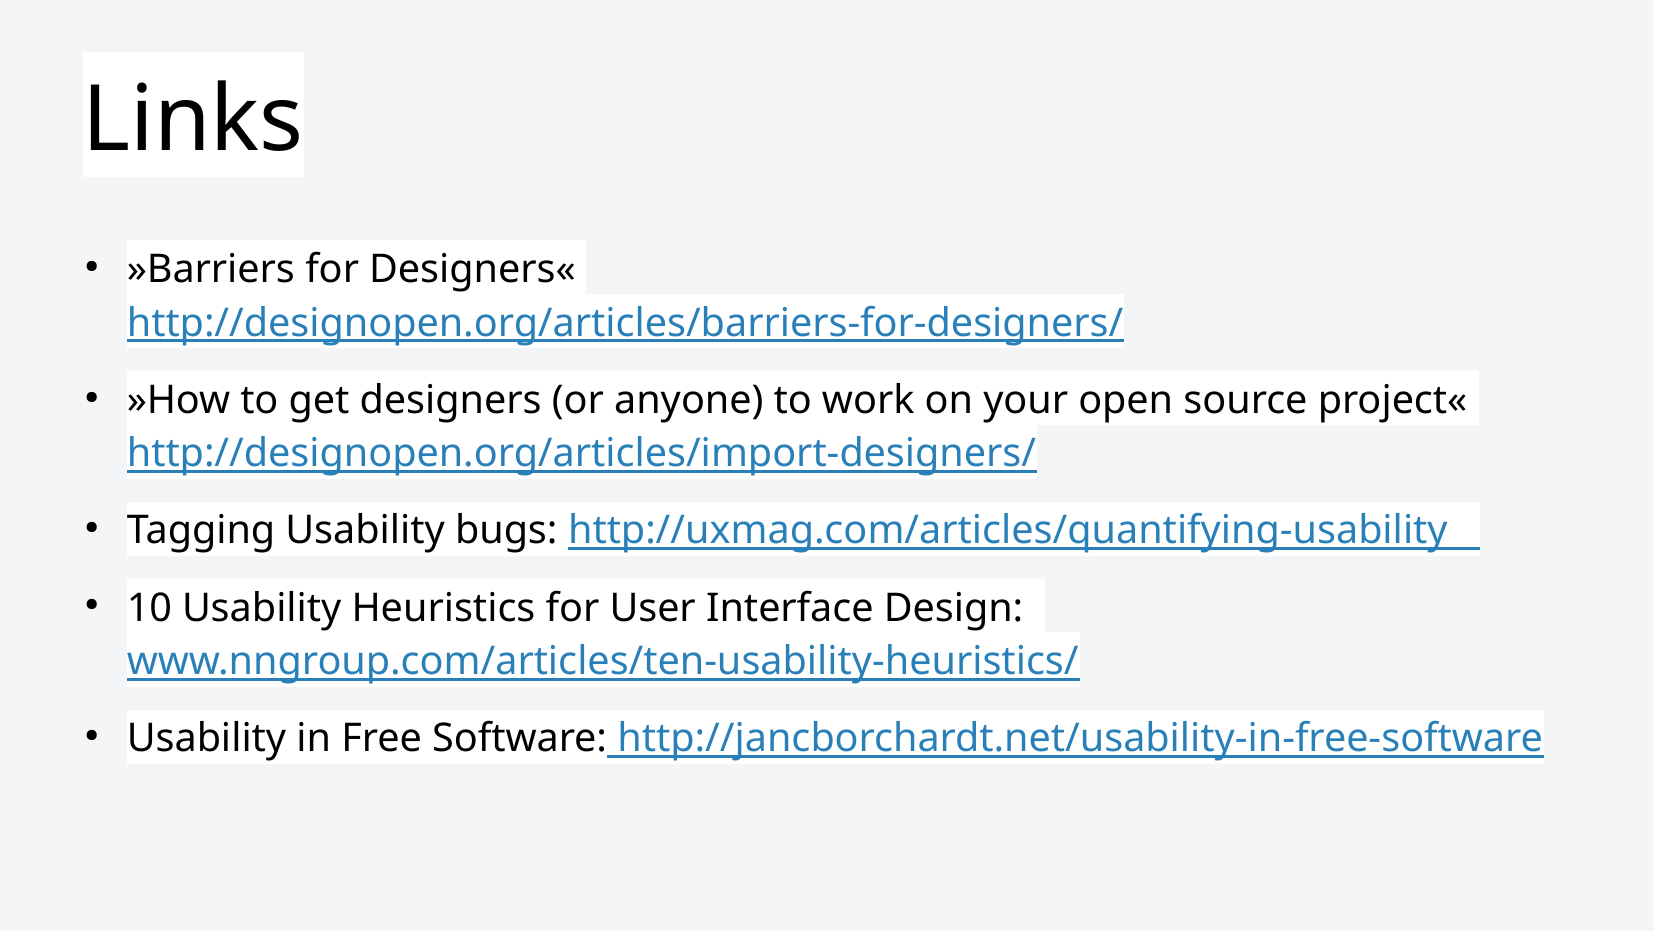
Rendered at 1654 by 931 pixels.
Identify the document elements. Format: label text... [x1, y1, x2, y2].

list »Barriers for Designers« http://designopen.org/articles/barriers-for-designers/ »How to get designers (or anyone) to work on your open source project« http://designopen.org/articles/import-designers/ Tagging Usability bugs: http://uxmag.com/articles/quantifying-usability 10 Usability Heuristics for User Interface Design: www.nngroup.com/articles/ten-usability-heuristics/ Usability in Free Software: http://jancborchardt.net/usability-in-free-software [70, 240, 1560, 780]
title Links [82, 37, 1571, 193]
